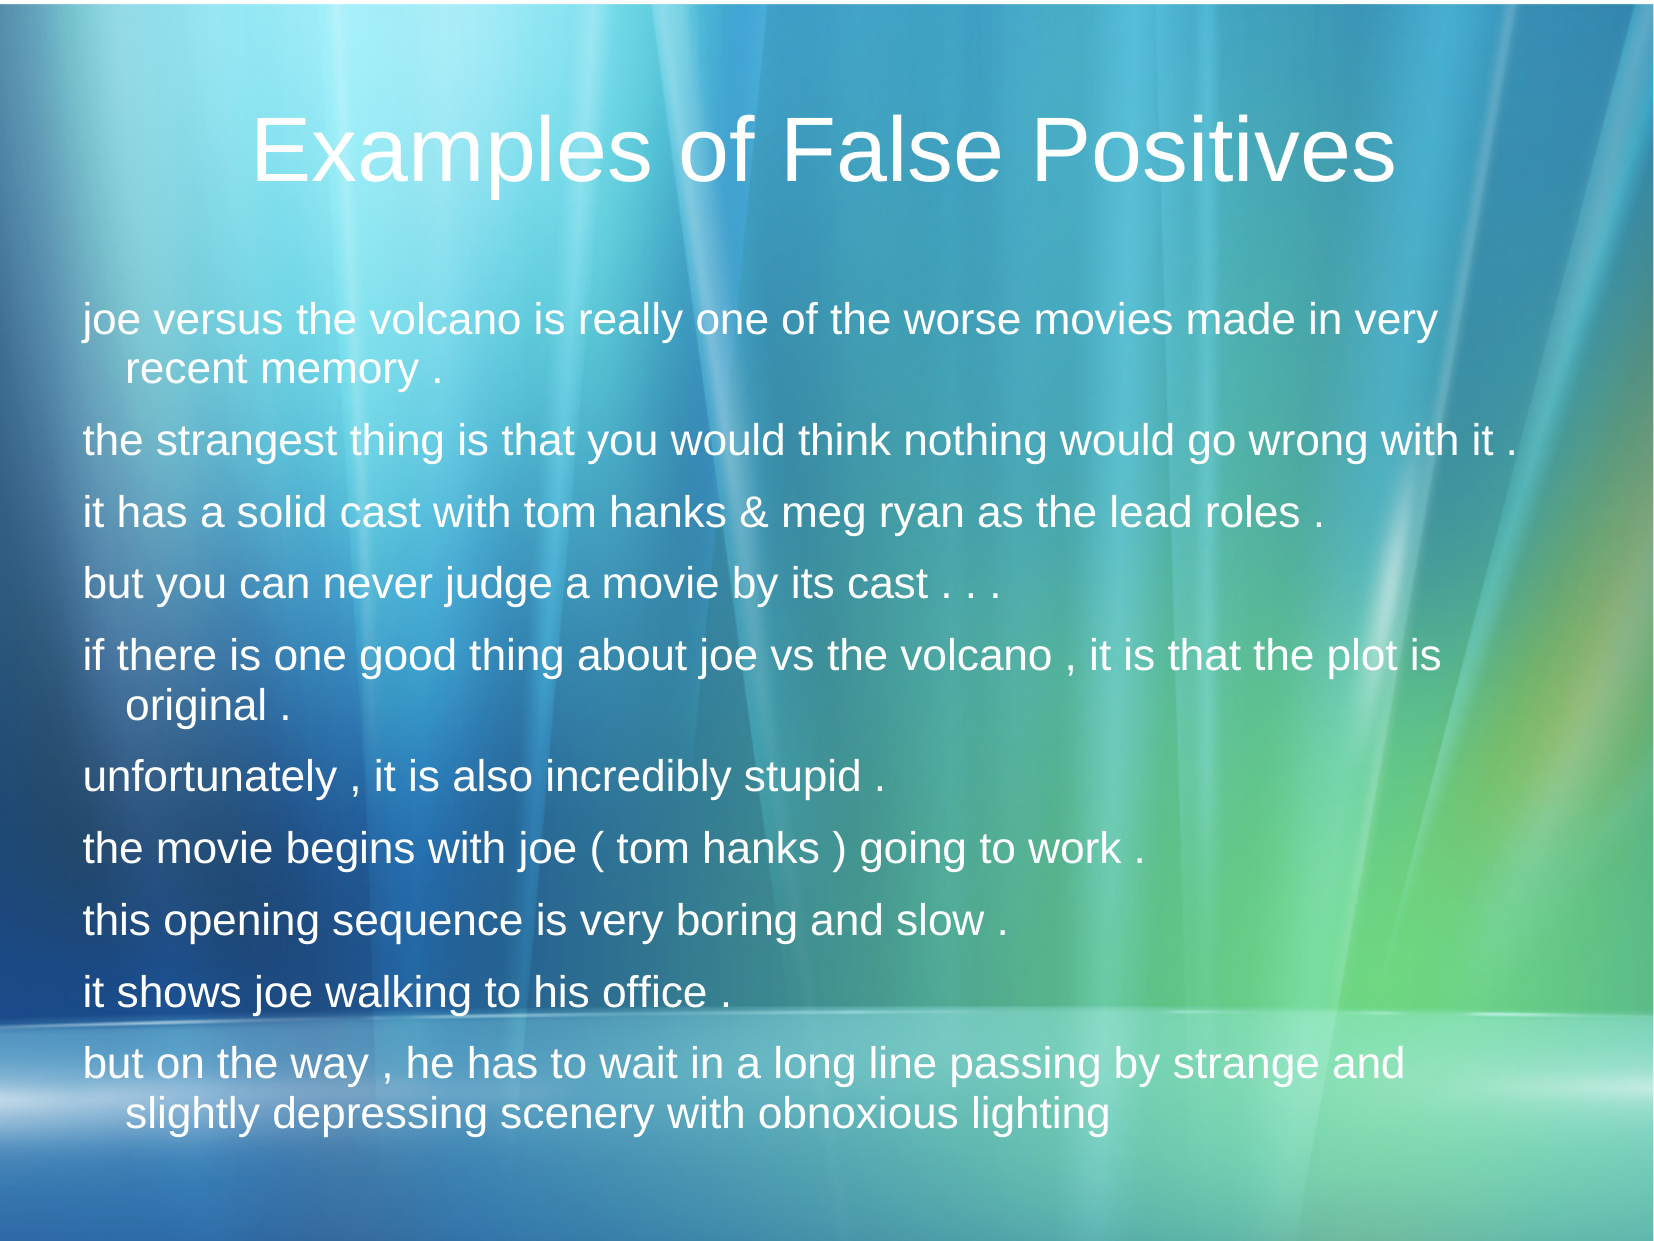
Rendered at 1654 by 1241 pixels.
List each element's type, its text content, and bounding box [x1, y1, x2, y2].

list joe versus the volcano is really one of the worse movies made in very recent memory . the strangest thing is that you would think nothing would go wrong with it . it has a solid cast with tom hanks & meg ryan as the lead roles . but you can never judge a movie by its cast . . . if there is one good thing about joe vs the volcano , it is that the plot is original . unfortunately , it is also incredibly stupid . the movie begins with joe ( tom hanks ) going to work . this opening sequence is very boring and slow . it shows joe walking to his office . but on the way , he has to wait in a long line passing by strange and slightly depressing scenery with obnoxious lighting [82, 290, 1535, 1171]
picture [0, 4, 1654, 1241]
title Examples of False Positives [82, 49, 1568, 254]
